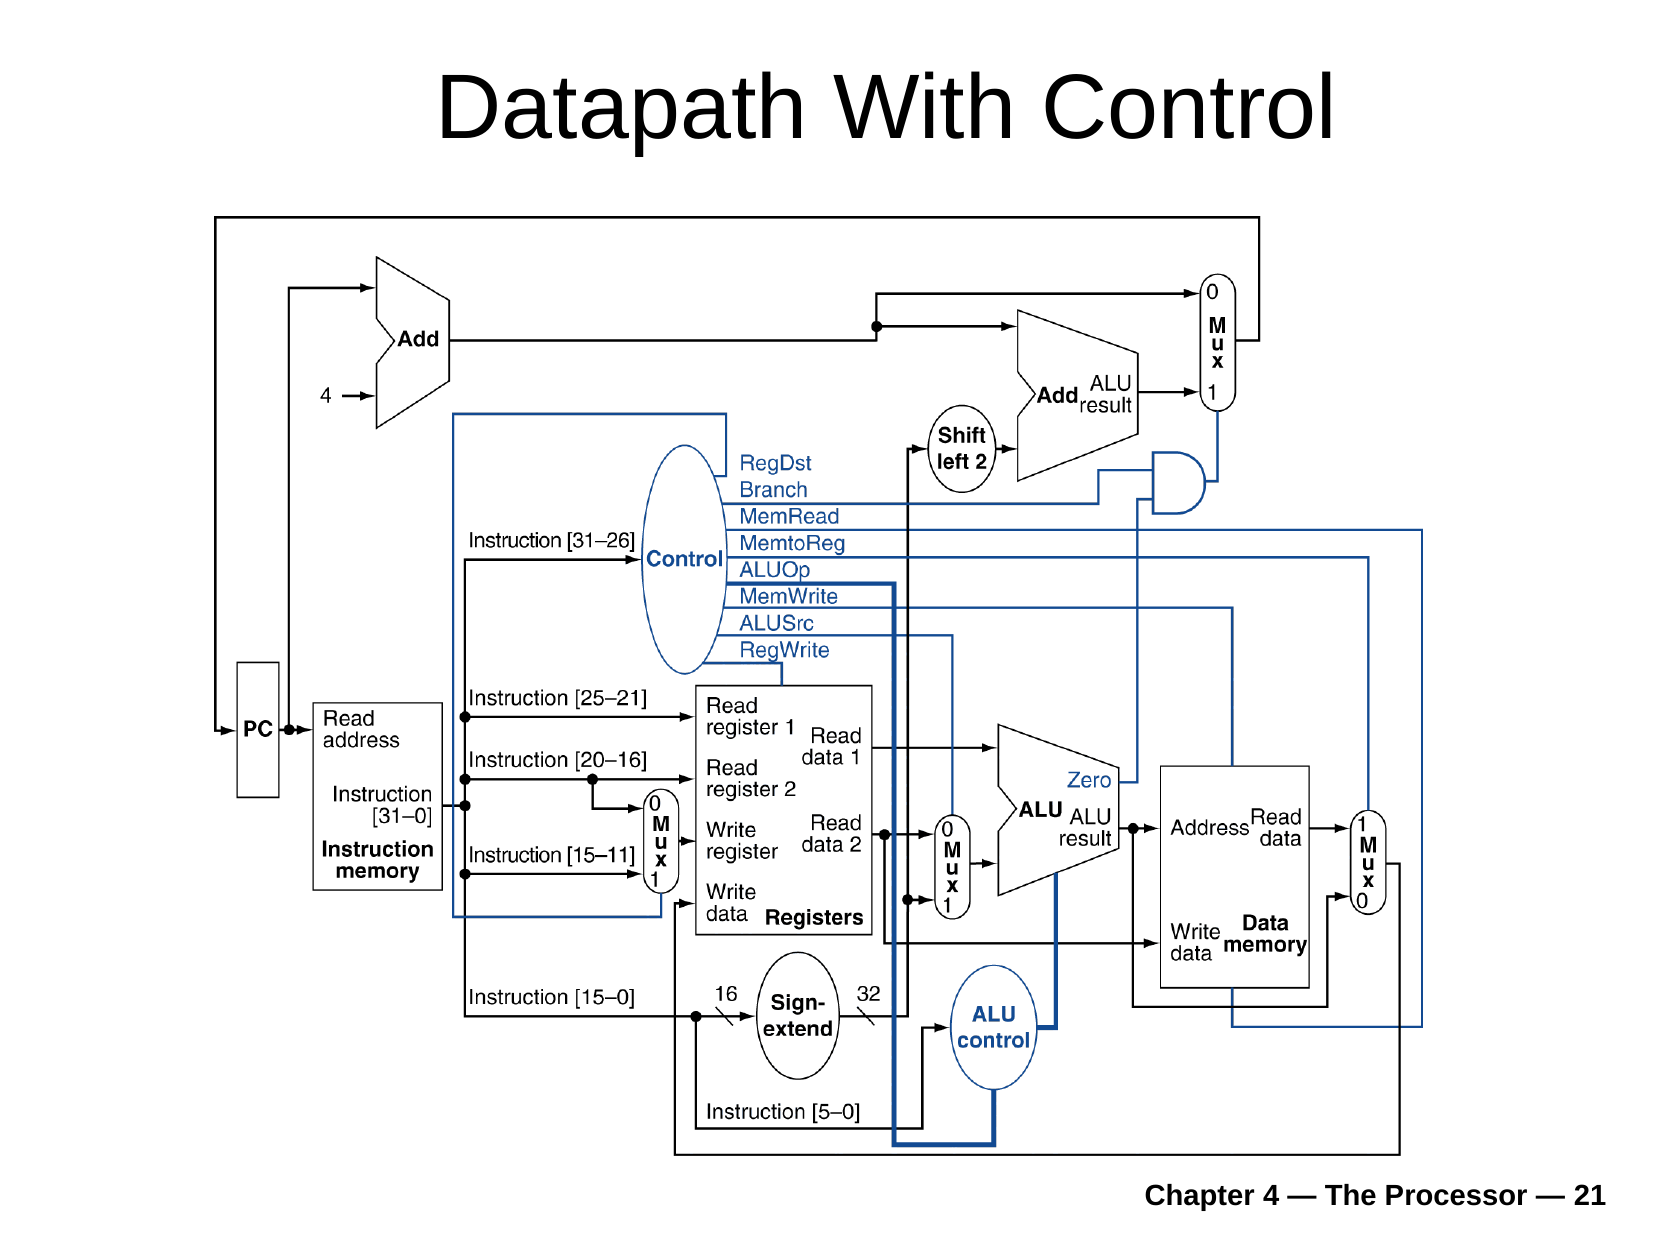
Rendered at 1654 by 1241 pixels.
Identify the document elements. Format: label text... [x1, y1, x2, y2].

title Datapath With Control [123, 26, 1618, 165]
picture [214, 216, 1423, 1156]
text_box Chapter 4 — The Processor — <number> [305, 1153, 1622, 1219]
